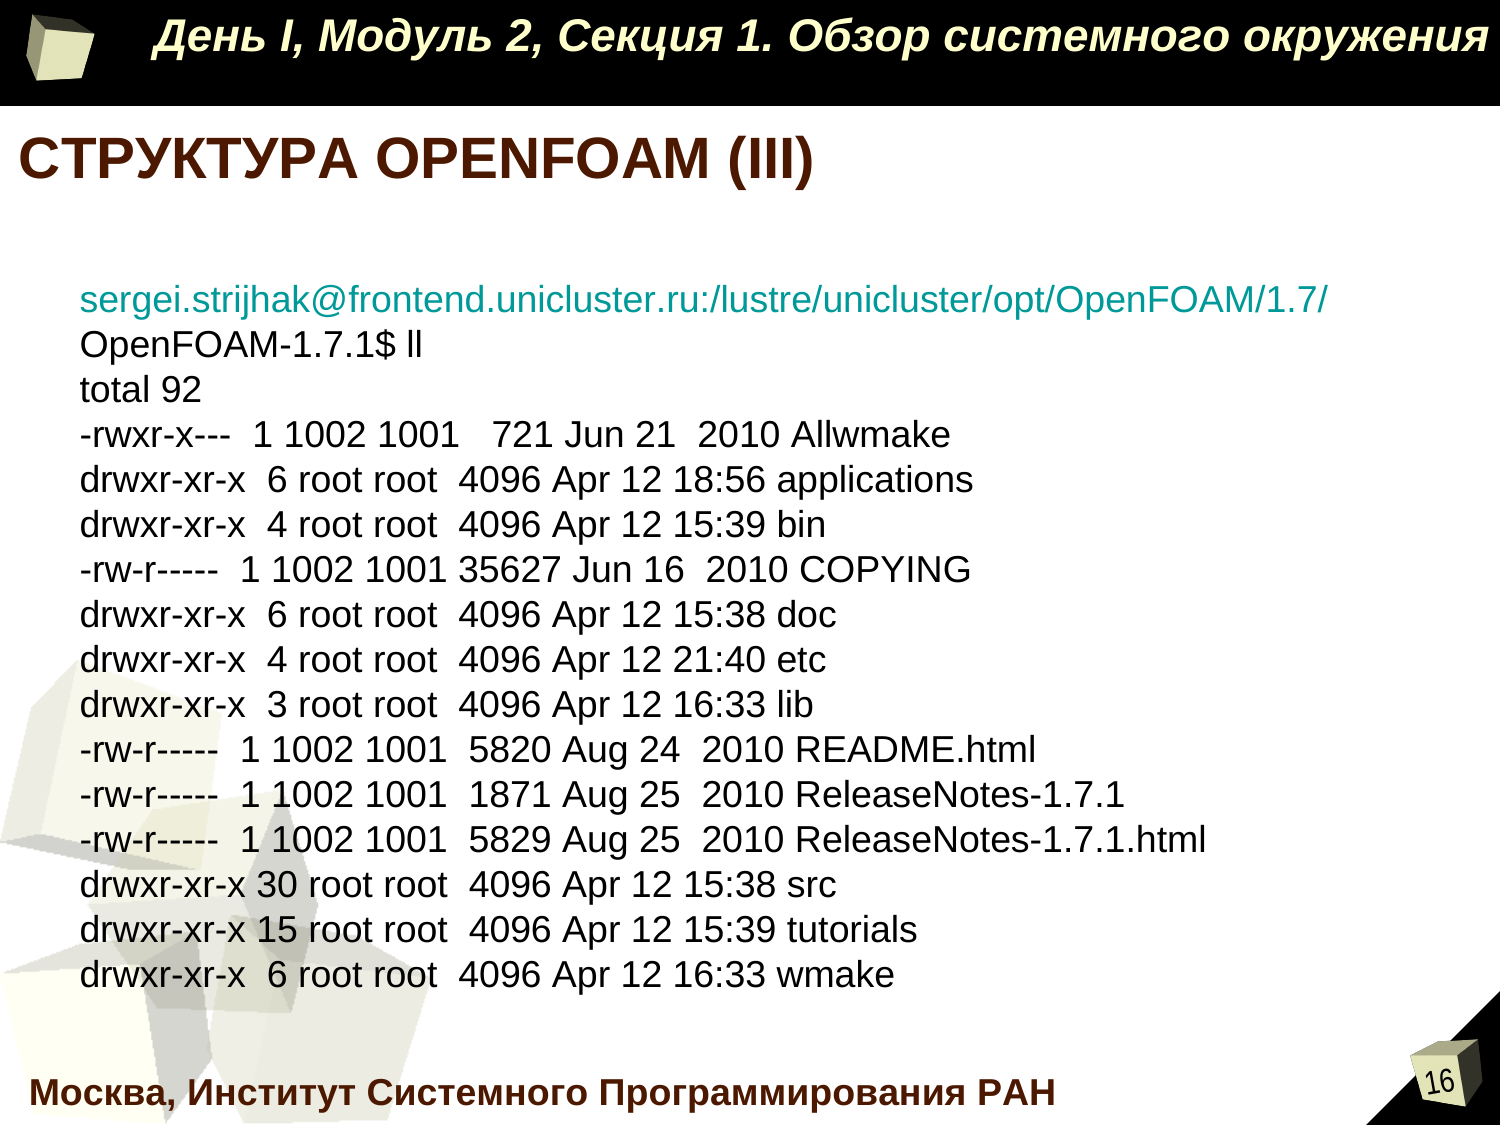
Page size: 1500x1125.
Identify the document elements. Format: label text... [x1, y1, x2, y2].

text_box СТРУКТУРА OPENFOAM (III) [4, 112, 1500, 198]
text_box sergei.strijhak@frontend.unicluster.ru:/lustre/unicluster/opt/OpenFOAM/1.7/ OpenFOAM-1.7.1$ ll total 92 -rwxr-x--- 1 1002 1001 721 Jun 21 2010 Allwmake drwxr-xr-x 6 root root 4096 Apr 12 18:56 applications drwxr-xr-x 4 root root 4096 Apr 12 15:39 bin -rw-r----- 1 1002 1001 35627 Jun 16 2010 COPYING drwxr-xr-x 6 root root 4096 Apr 12 15:38 doc drwxr-xr-x 4 root root 4096 Apr 12 21:40 etc drwxr-xr-x 3 root root 4096 Apr 12 16:33 lib -rw-r----- 1 1002 1001 5820 Aug 24 2010 README.html -rw-r----- 1 1002 1001 1871 Aug 25 2010 ReleaseNotes-1.7.1 -rw-r----- 1 1002 1001 5829 Aug 25 2010 ReleaseNotes-1.7.1.html drwxr-xr-x 30 root root 4096 Apr 12 15:38 src drwxr-xr-x 15 root root 4096 Apr 12 15:39 tutorials drwxr-xr-x 6 root root 4096 Apr 12 16:33 wmake [64, 267, 1435, 1003]
picture [0, 659, 433, 1125]
picture [423, 1088, 433, 1102]
